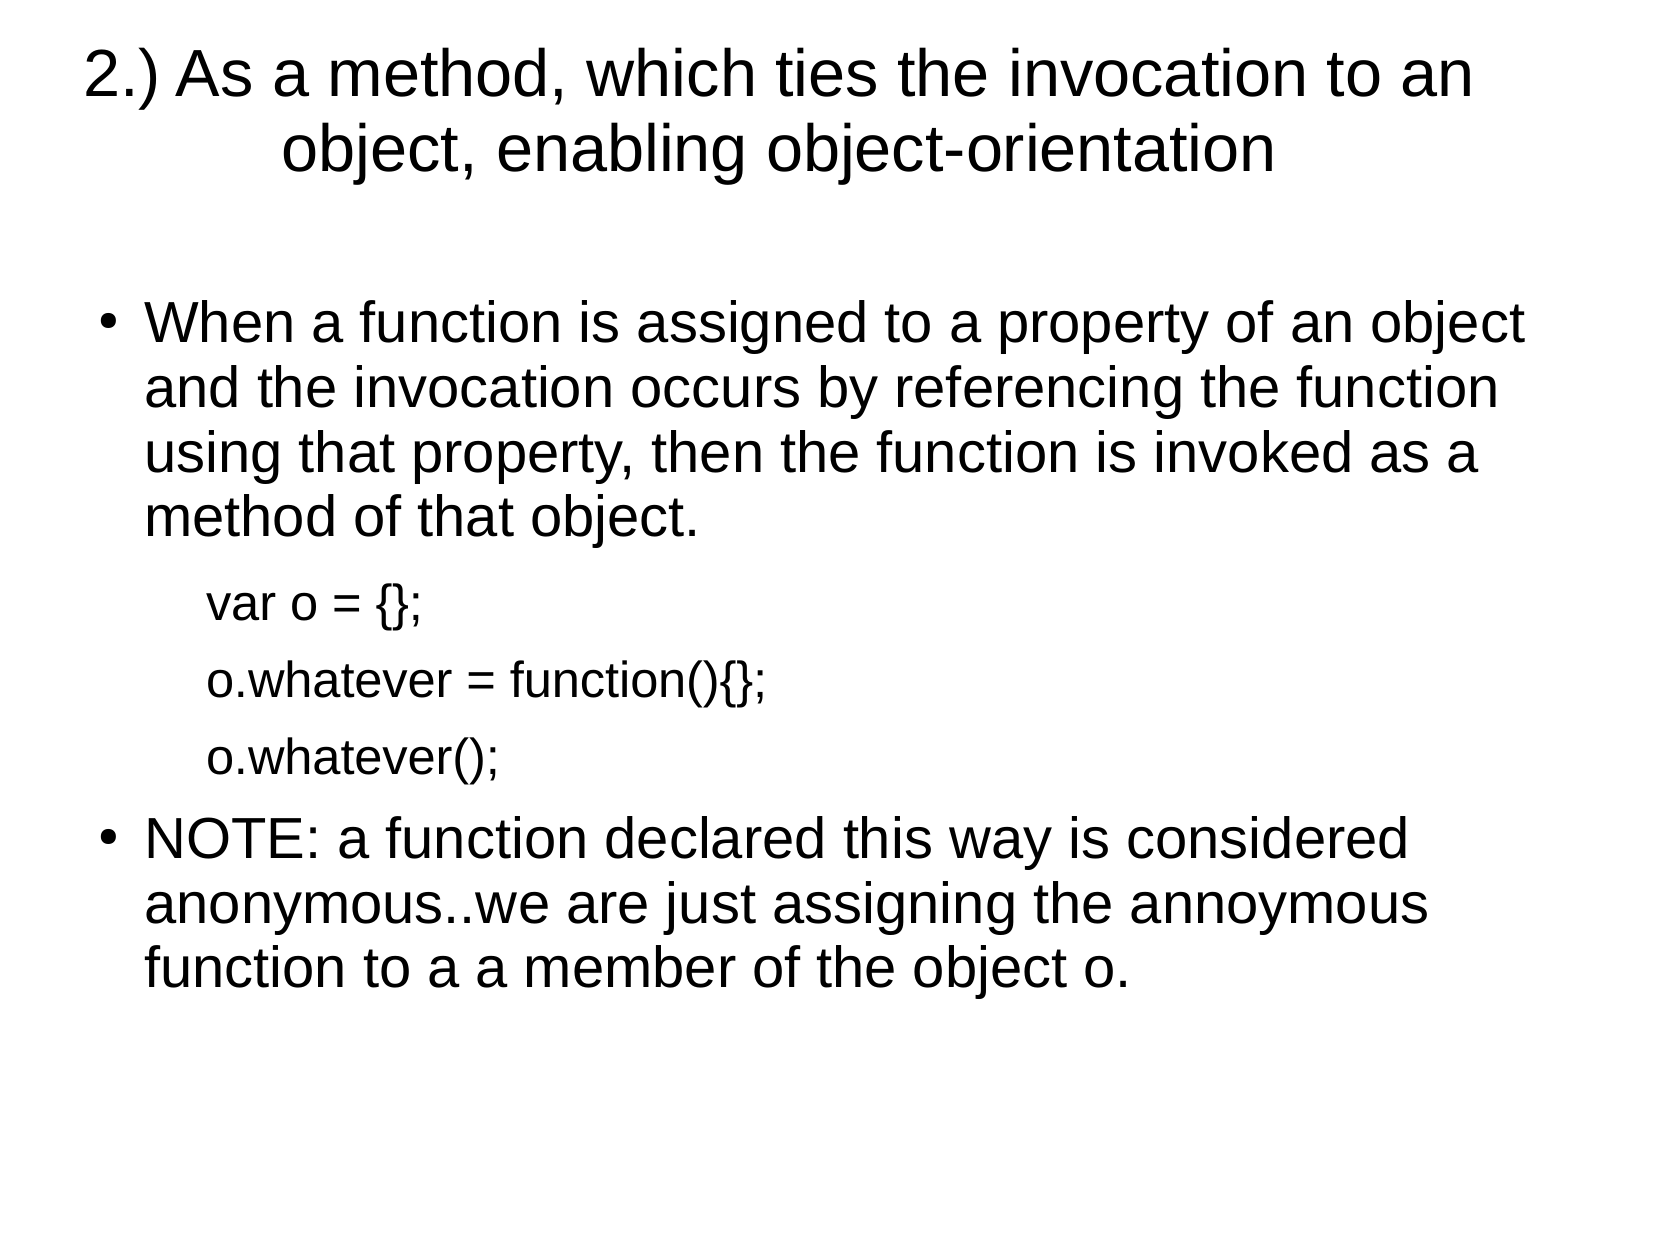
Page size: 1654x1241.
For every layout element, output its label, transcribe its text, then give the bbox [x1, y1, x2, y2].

title 2.) As a method, which ties the invocation to an object, enabling object-orientation [82, 0, 1477, 290]
list When a function is assigned to a property of an object and the invocation occurs by referencing the function using that property, then the function is invoked as a method of that object. var o = {}; o.whatever = function(){}; o.whatever(); NOTE: a function declared this way is considered anonymous..we are just assigning the annoymous function to a a member of the object o. [82, 290, 1571, 1010]
